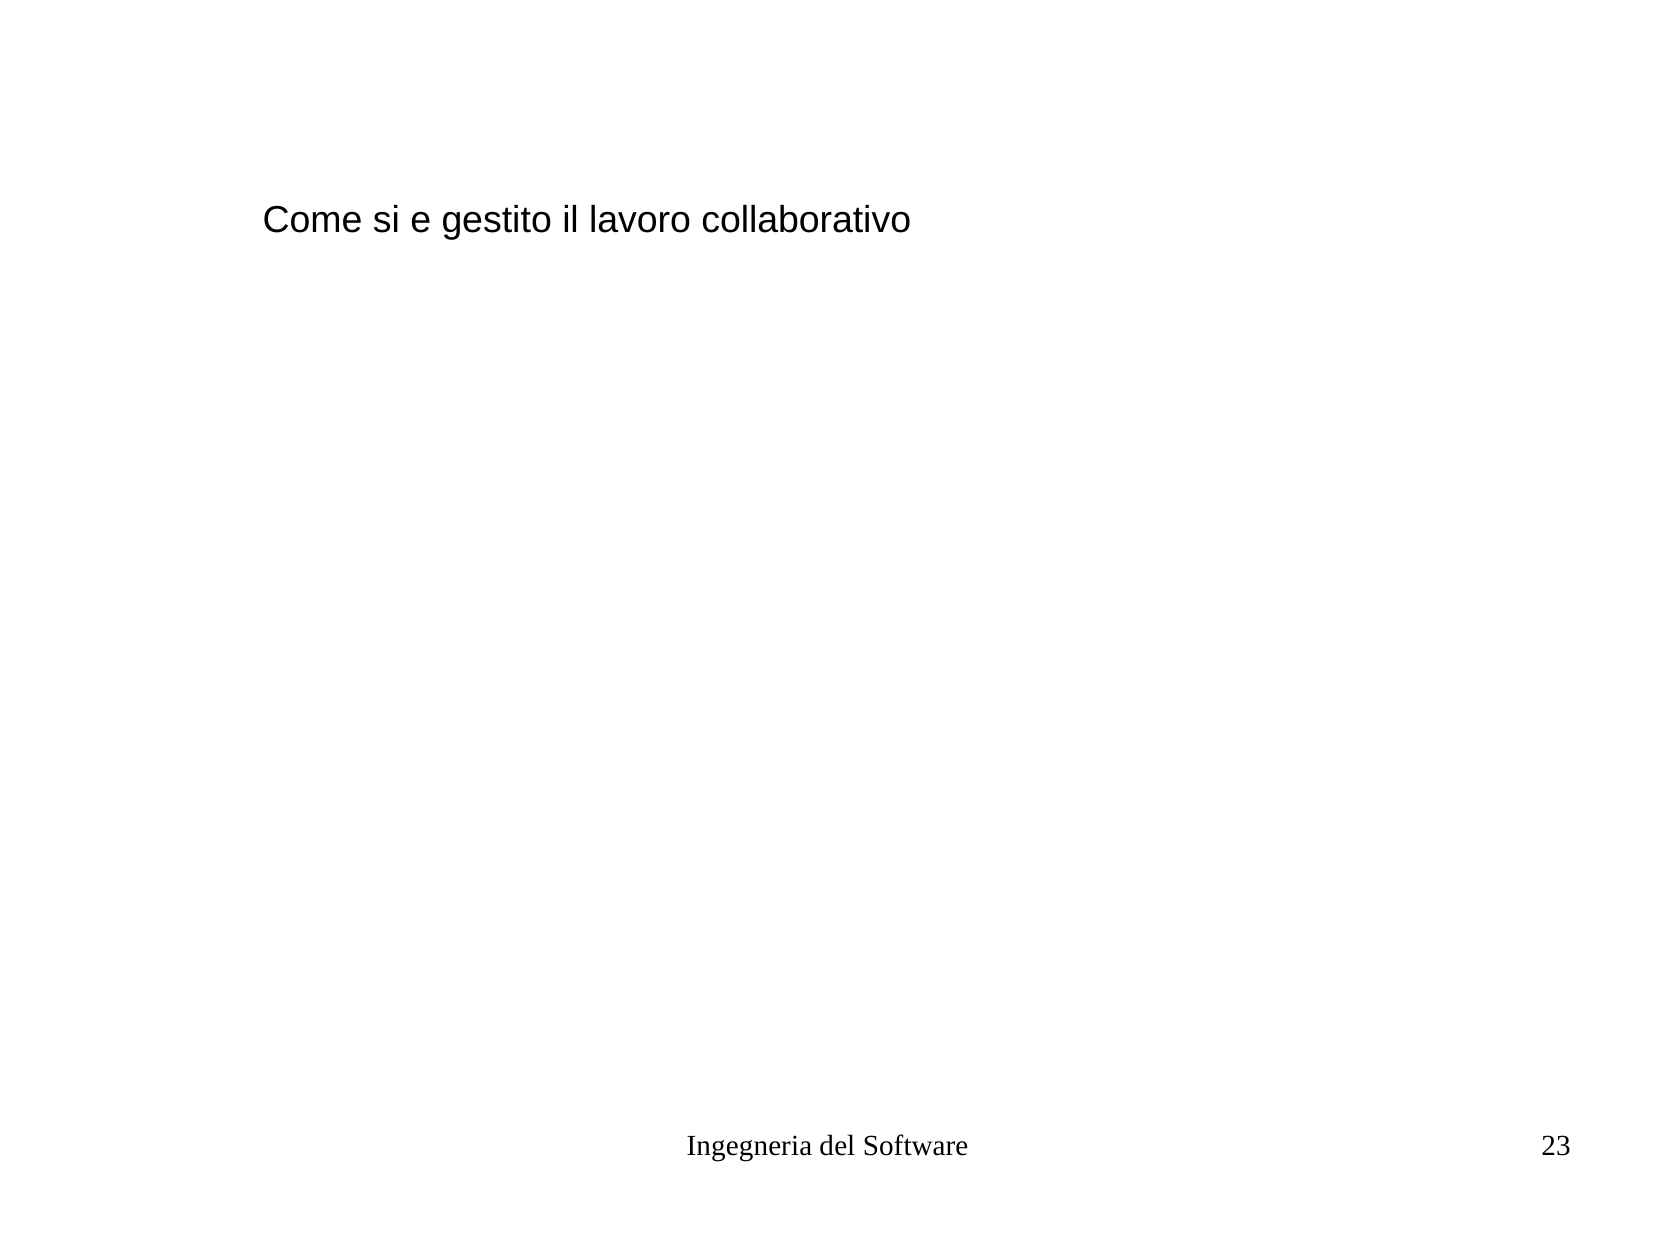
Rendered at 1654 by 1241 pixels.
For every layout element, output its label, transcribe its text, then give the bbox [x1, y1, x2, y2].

text_box Come si e gestito il lavoro collaborativo [248, 191, 927, 249]
